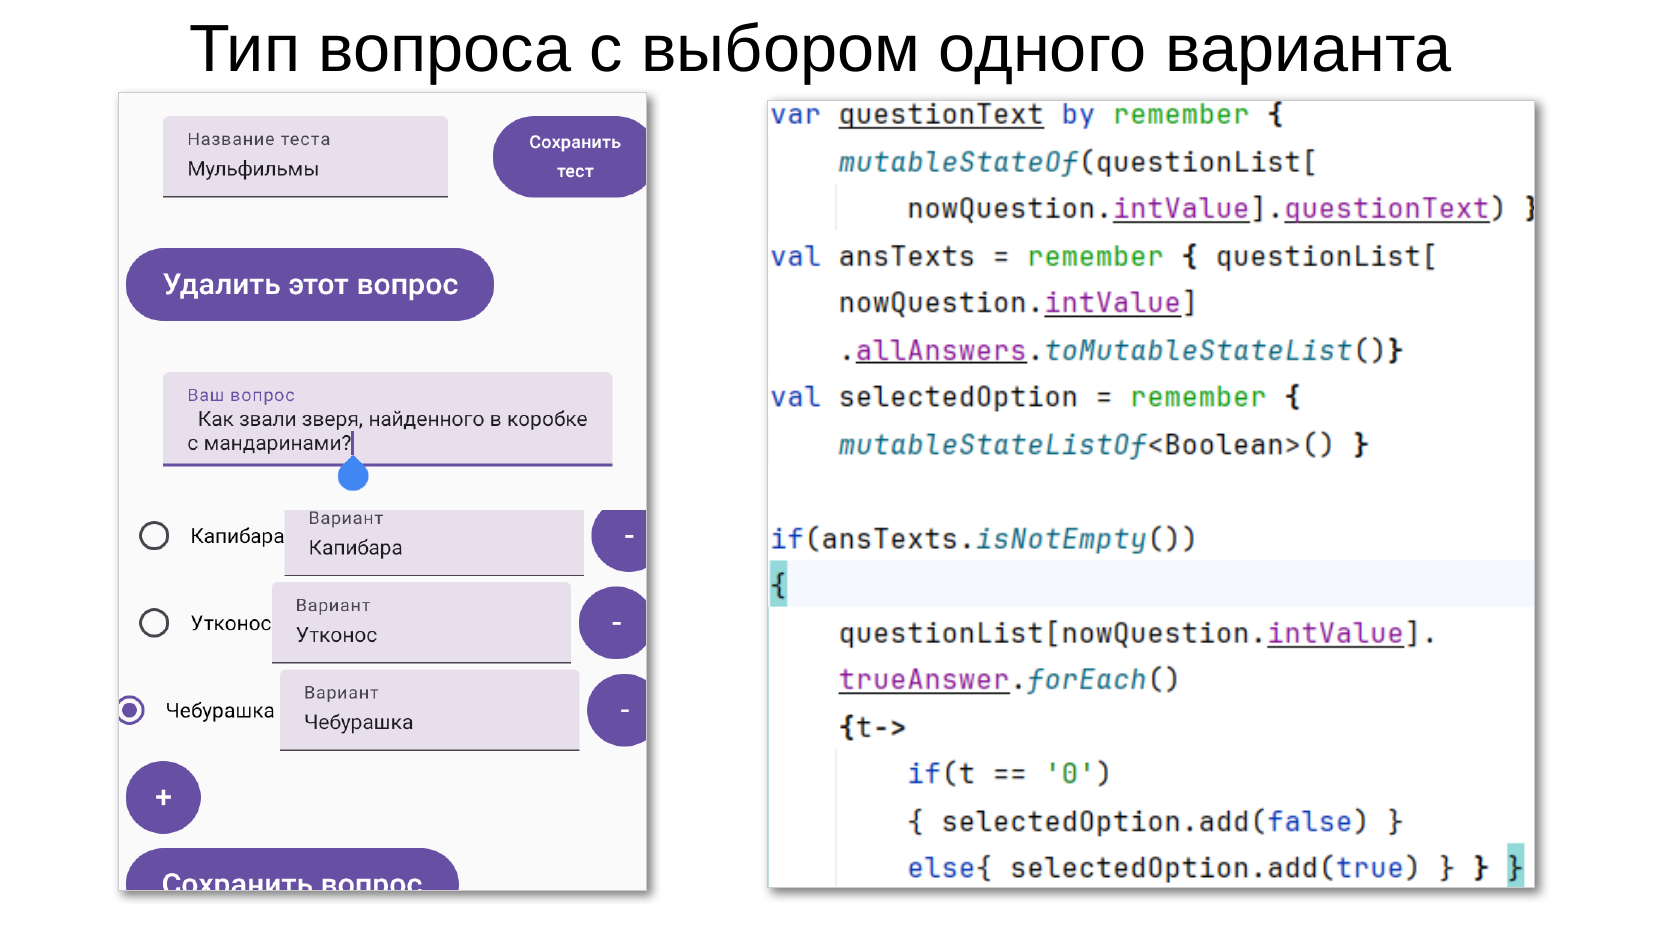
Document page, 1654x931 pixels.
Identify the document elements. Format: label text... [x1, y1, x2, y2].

picture [767, 100, 1535, 888]
picture [118, 92, 647, 891]
title Тип вопроса с выбором одного варианта [76, 0, 1565, 126]
